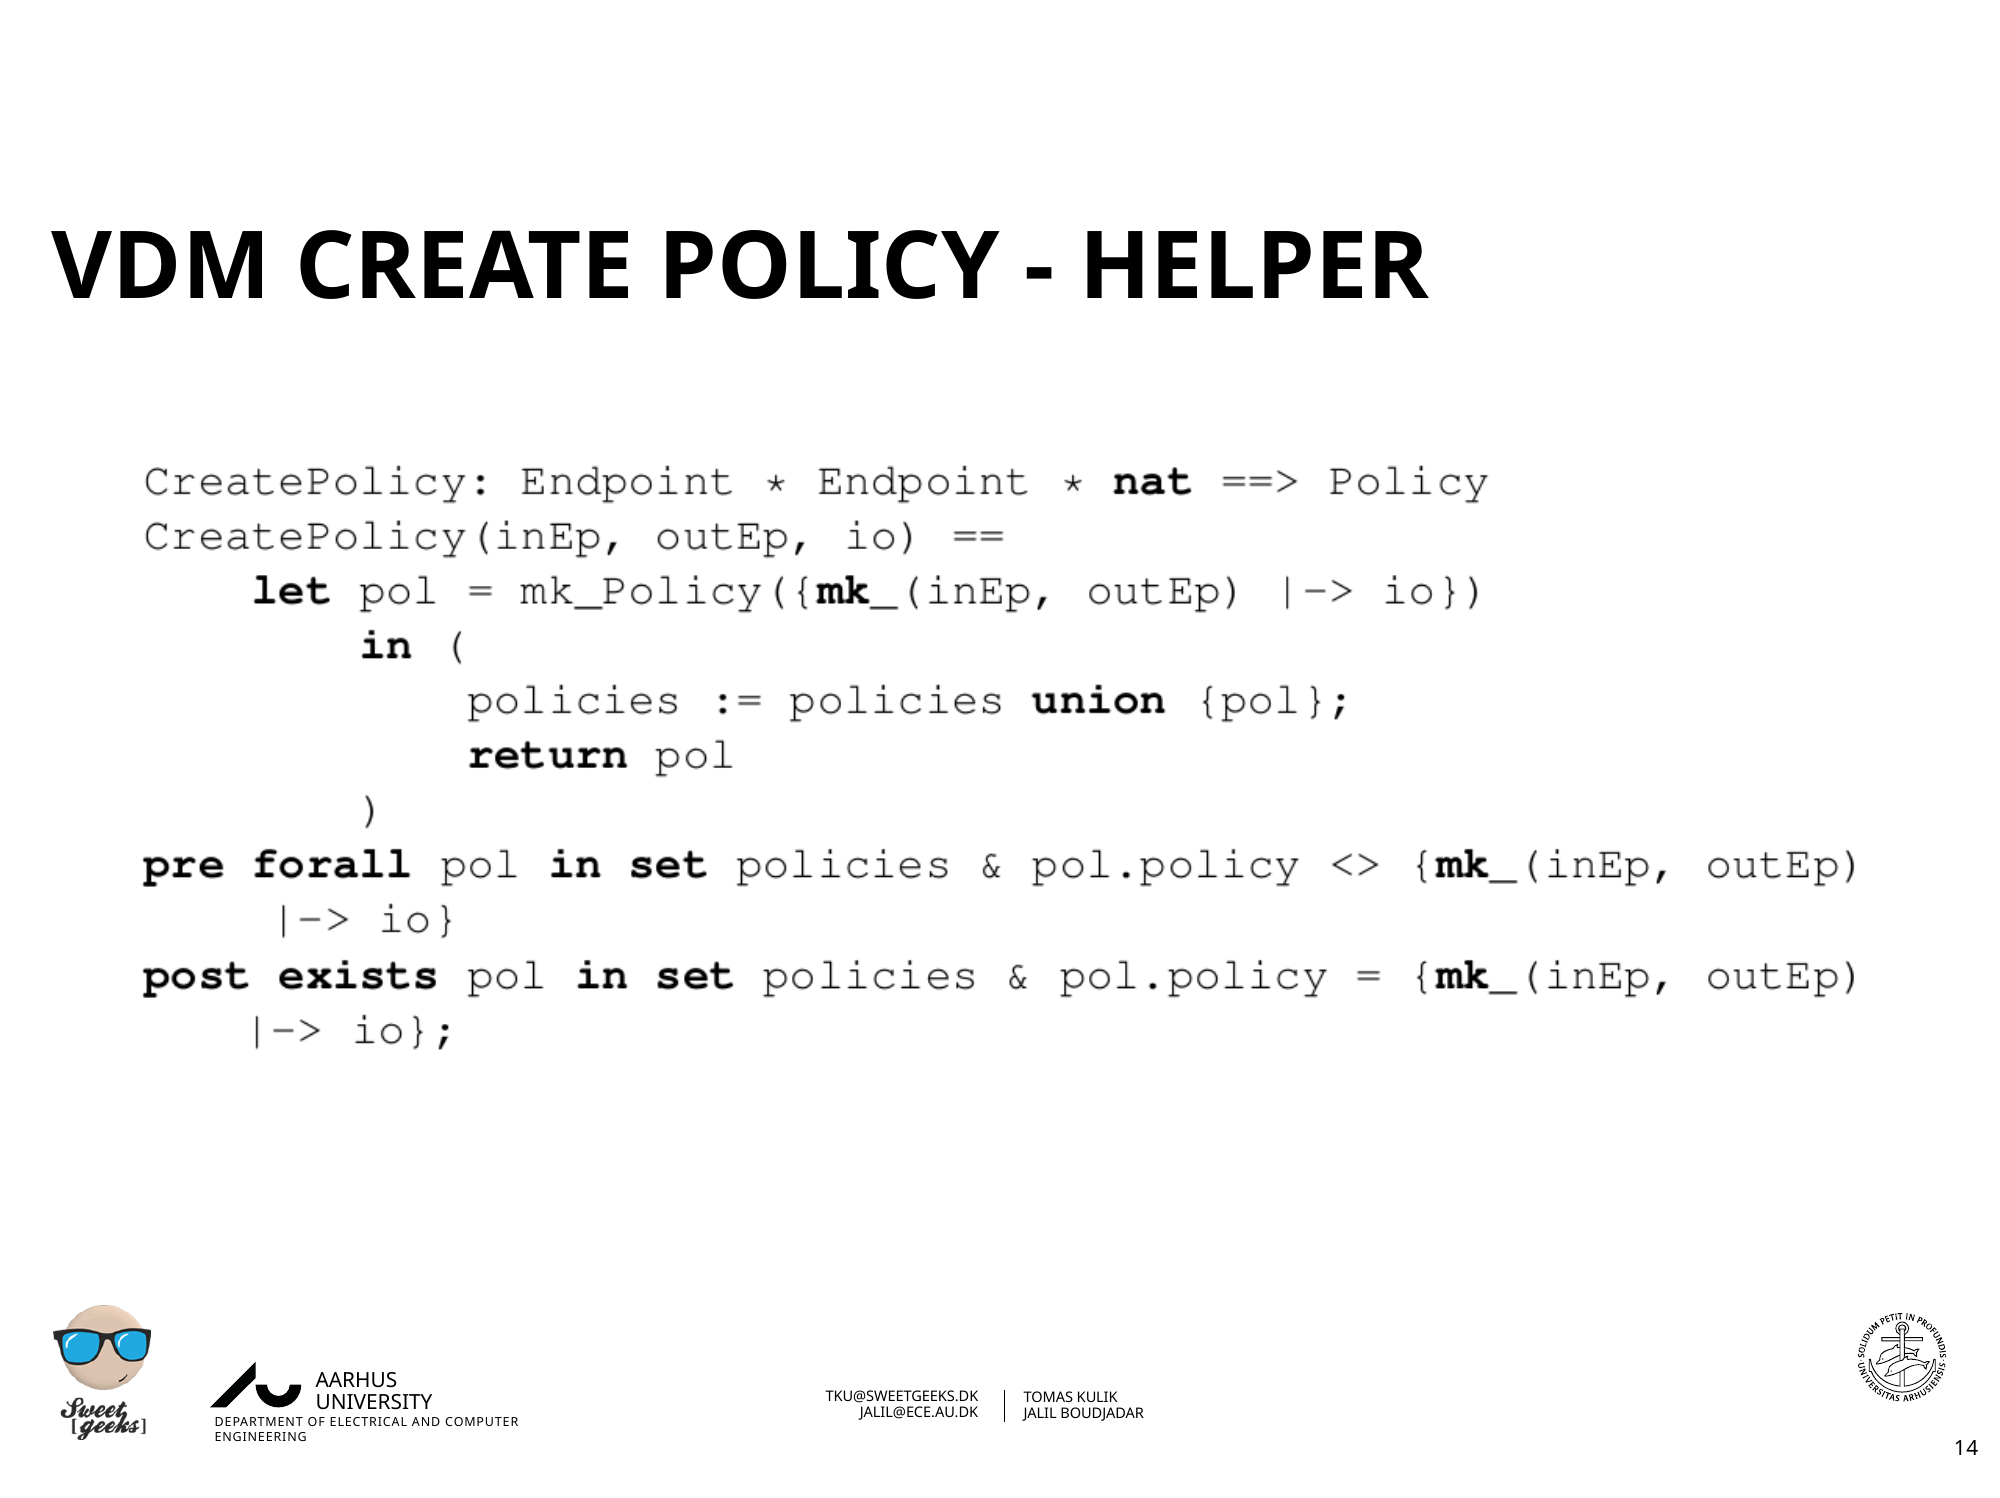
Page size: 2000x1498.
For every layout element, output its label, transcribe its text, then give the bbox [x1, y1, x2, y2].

text_box VDM Create policy - helper [51, 32, 1948, 319]
slide_number <number> [1937, 1437, 1979, 1463]
picture [139, 452, 1876, 1059]
picture [53, 1305, 151, 1440]
